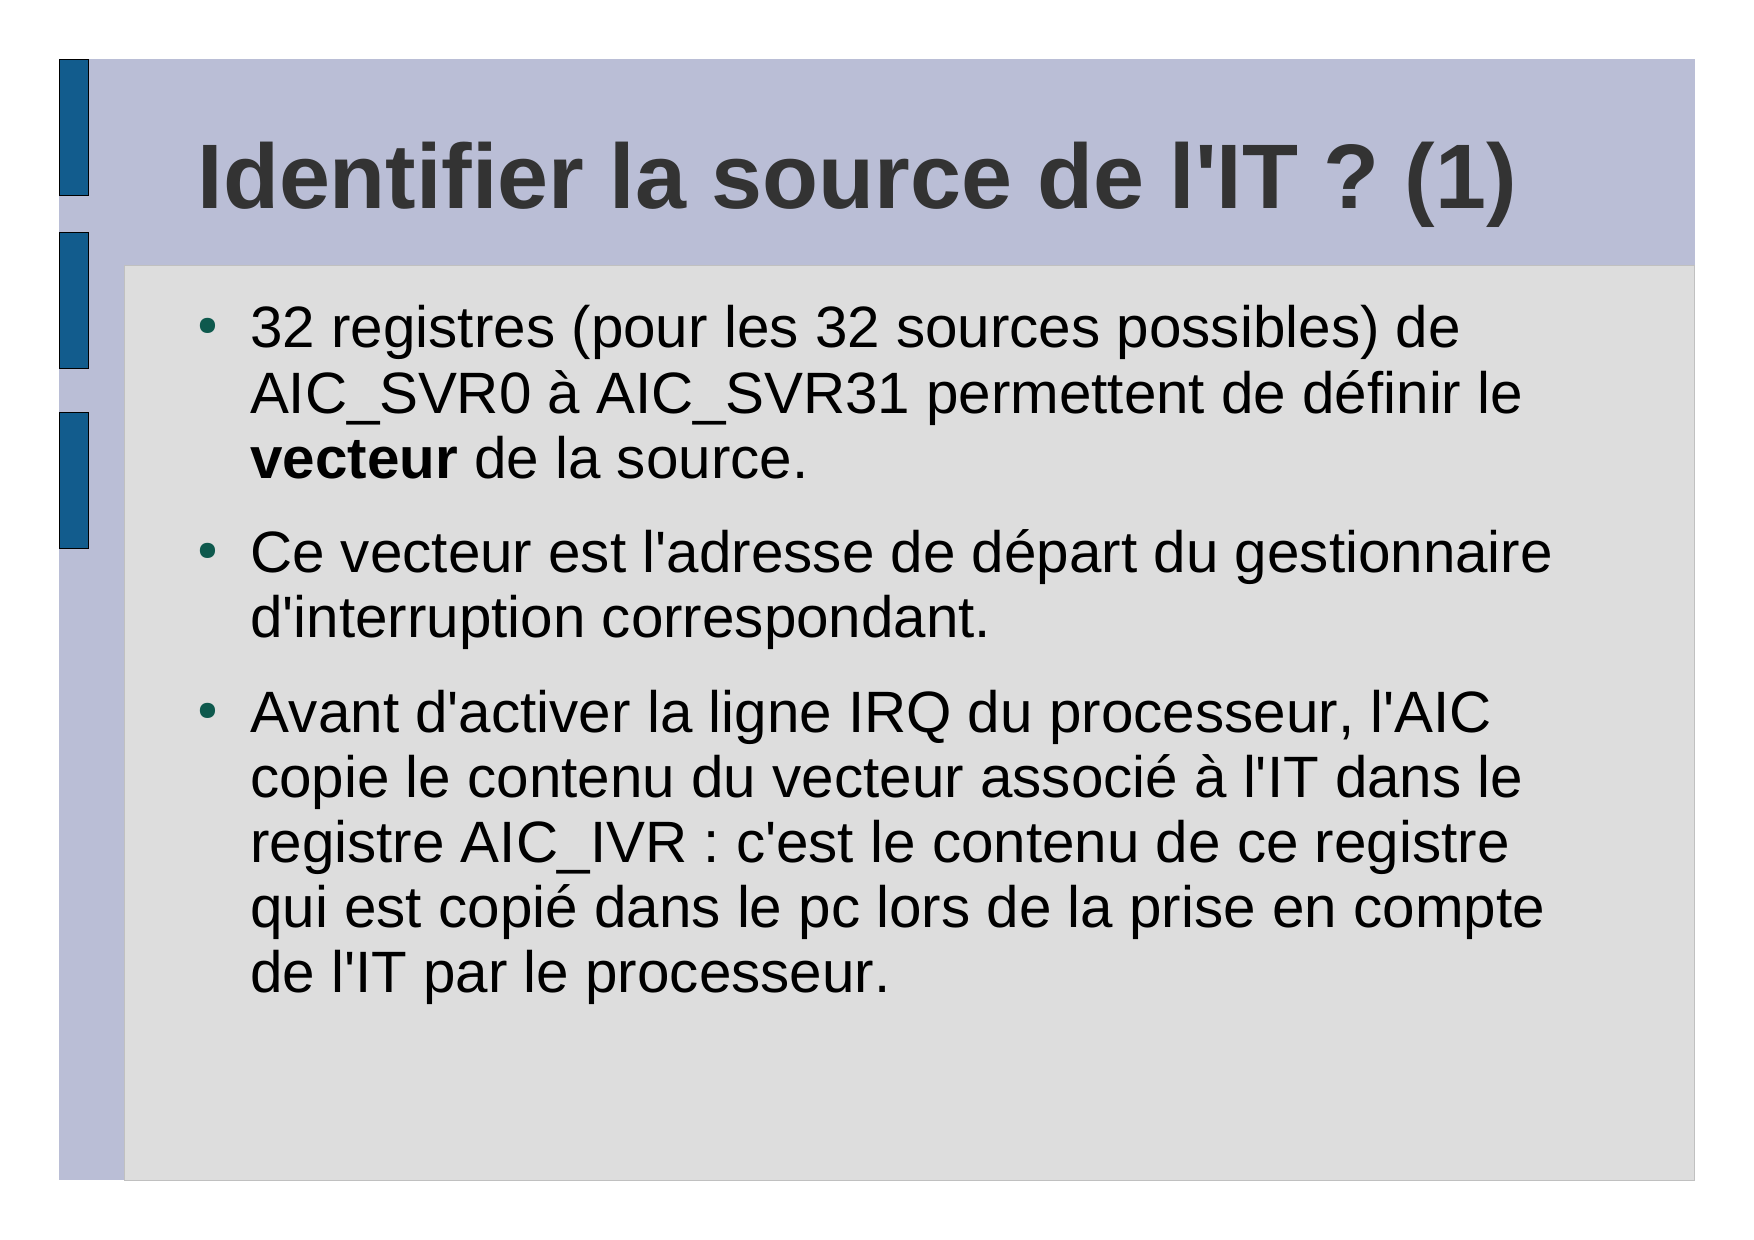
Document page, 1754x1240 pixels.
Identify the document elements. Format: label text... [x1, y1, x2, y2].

list 32 registres (pour les 32 sources possibles) de AIC_SVR0 à AIC_SVR31 permettent de définir le vecteur de la source. Ce vecteur est l'adresse de départ du gestionnaire d'interruption correspondant. Avant d'activer la ligne IRQ du processeur, l'AIC copie le contenu du vecteur associé à l'IT dans le registre AIC_IVR : c'est le contenu de ce registre qui est copié dans le pc lors de la prise en compte de l'IT par le processeur. [179, 295, 1577, 1093]
title Identifier la source de l'IT ? (1) [88, 74, 1654, 280]
